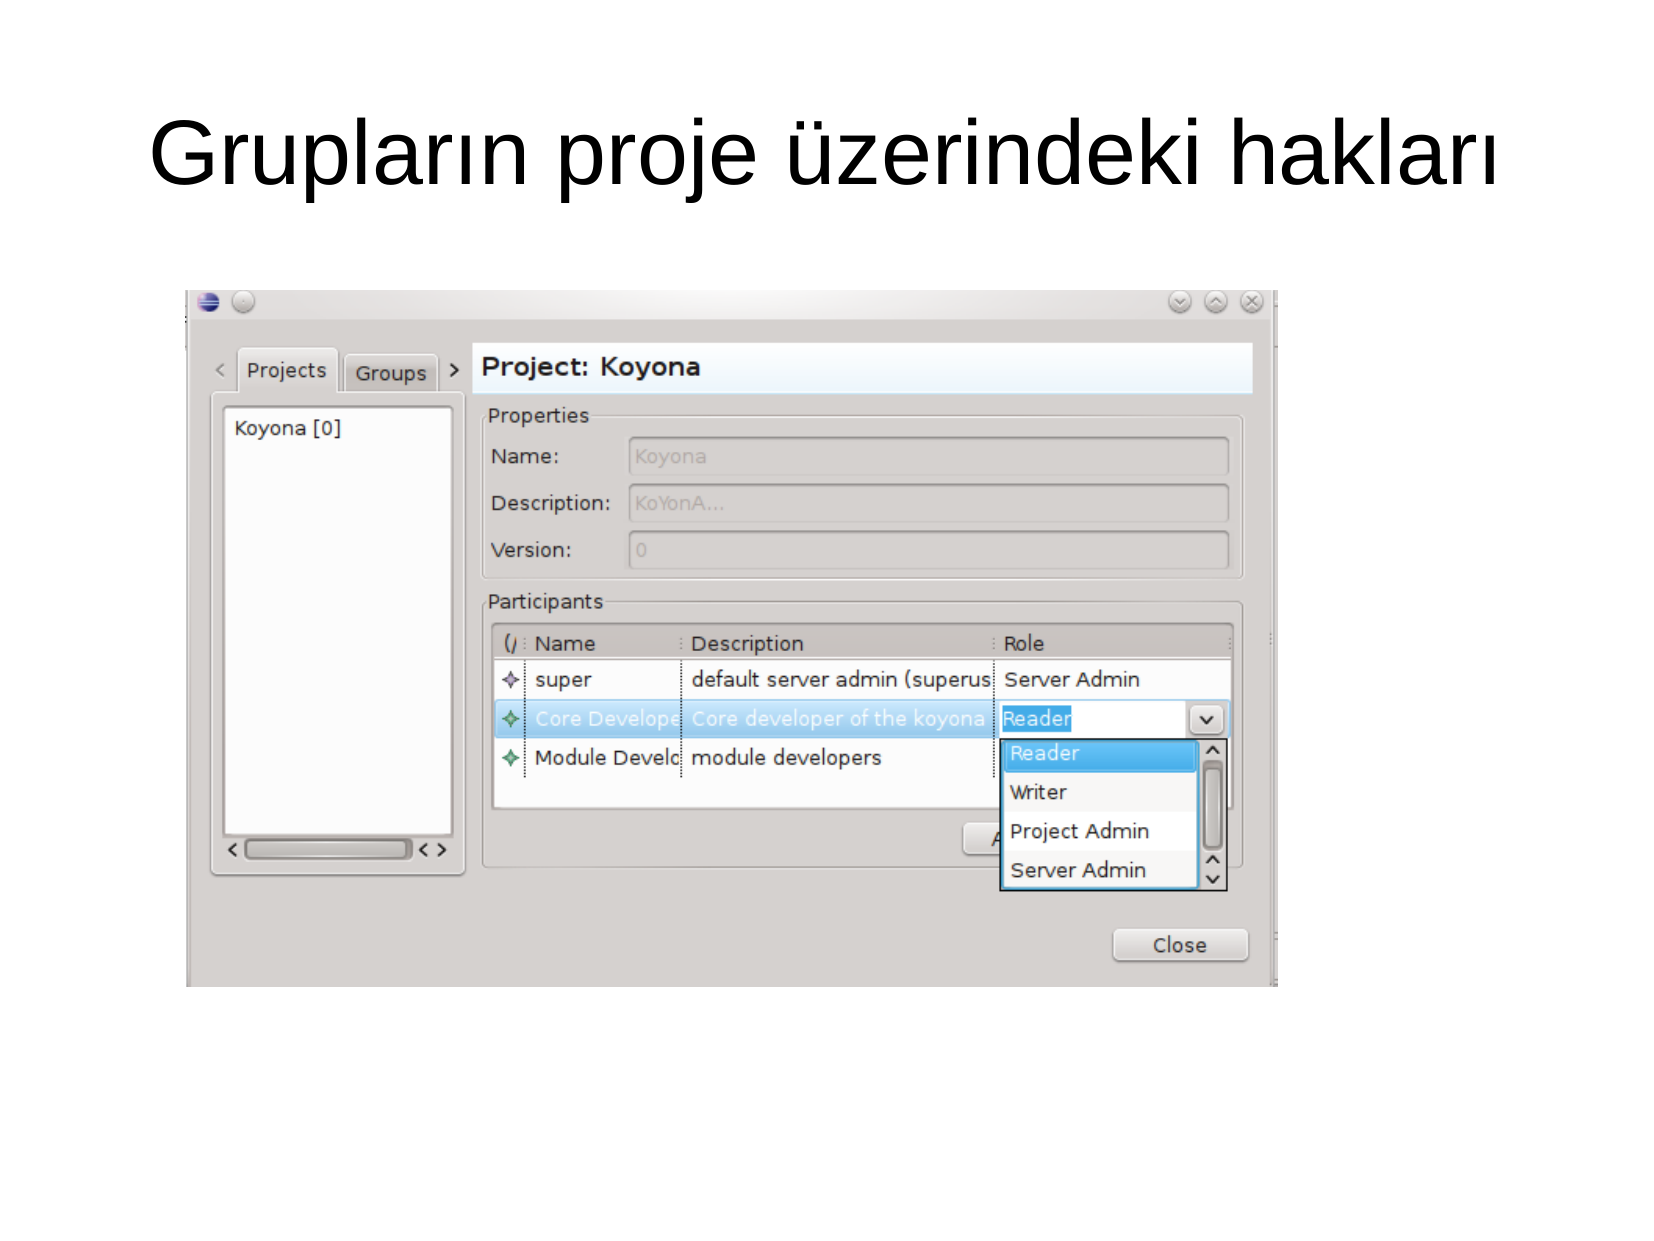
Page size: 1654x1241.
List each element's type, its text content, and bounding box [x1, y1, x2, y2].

picture [185, 290, 1278, 987]
title Grupların proje üzerindeki hakları [82, 49, 1571, 257]
